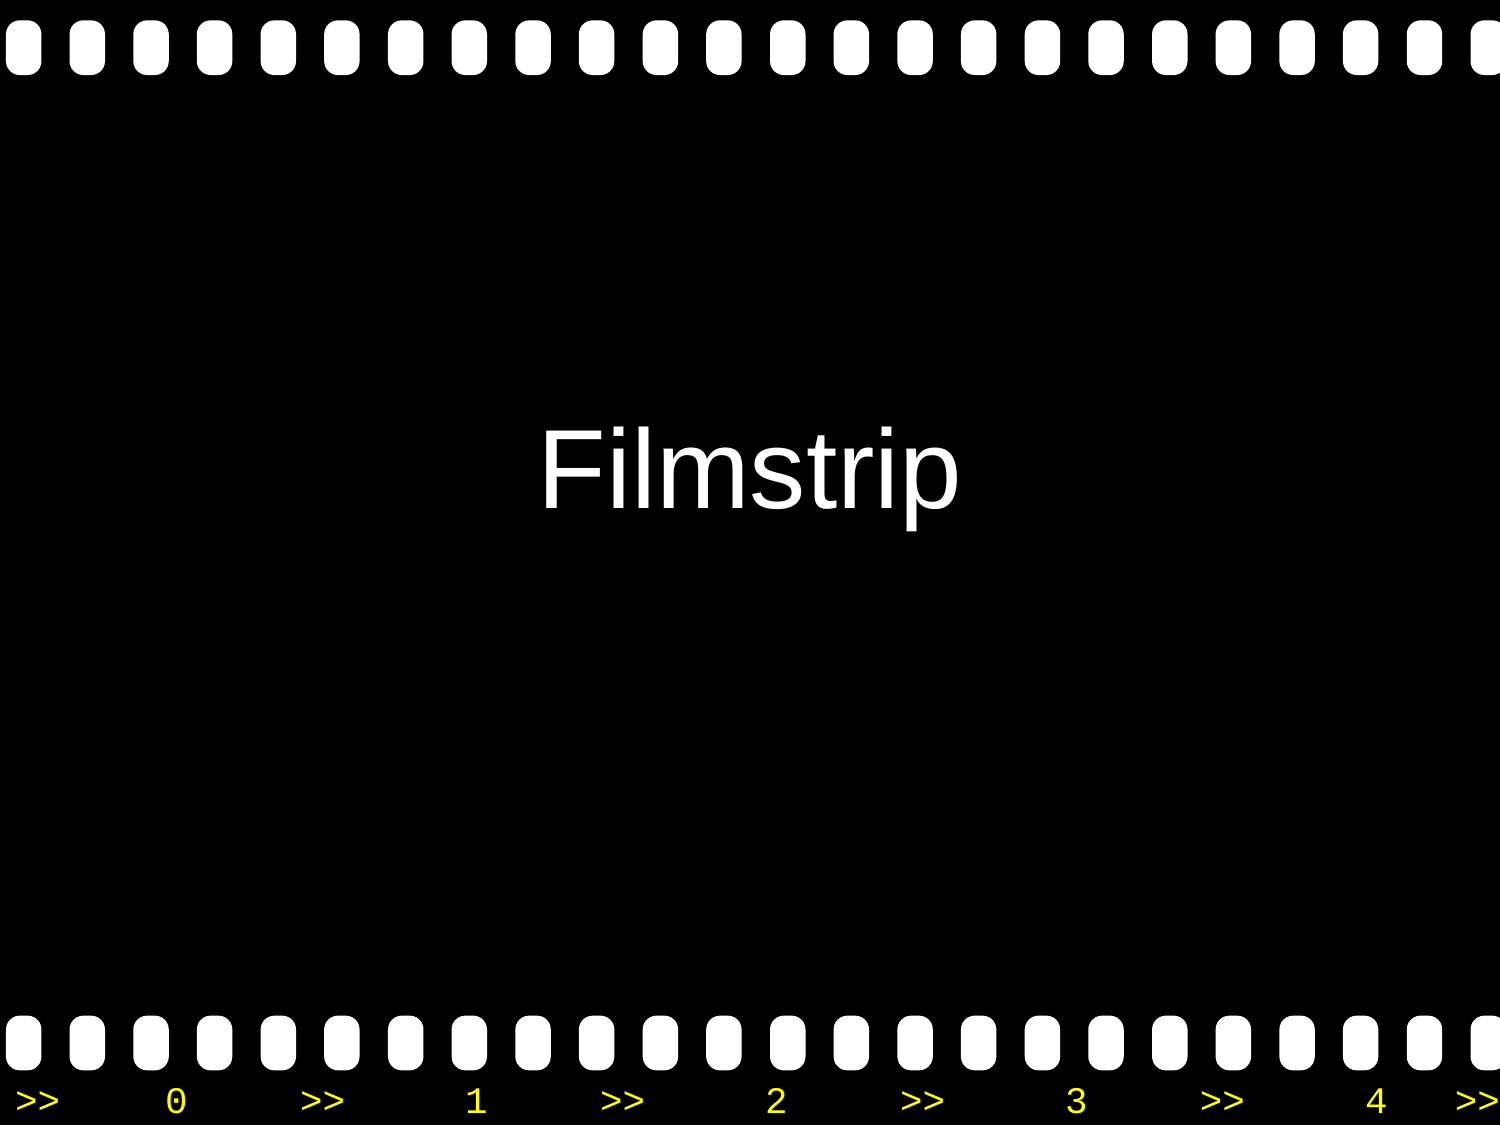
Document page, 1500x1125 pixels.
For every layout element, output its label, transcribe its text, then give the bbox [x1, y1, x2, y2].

title Filmstrip [112, 349, 1388, 591]
